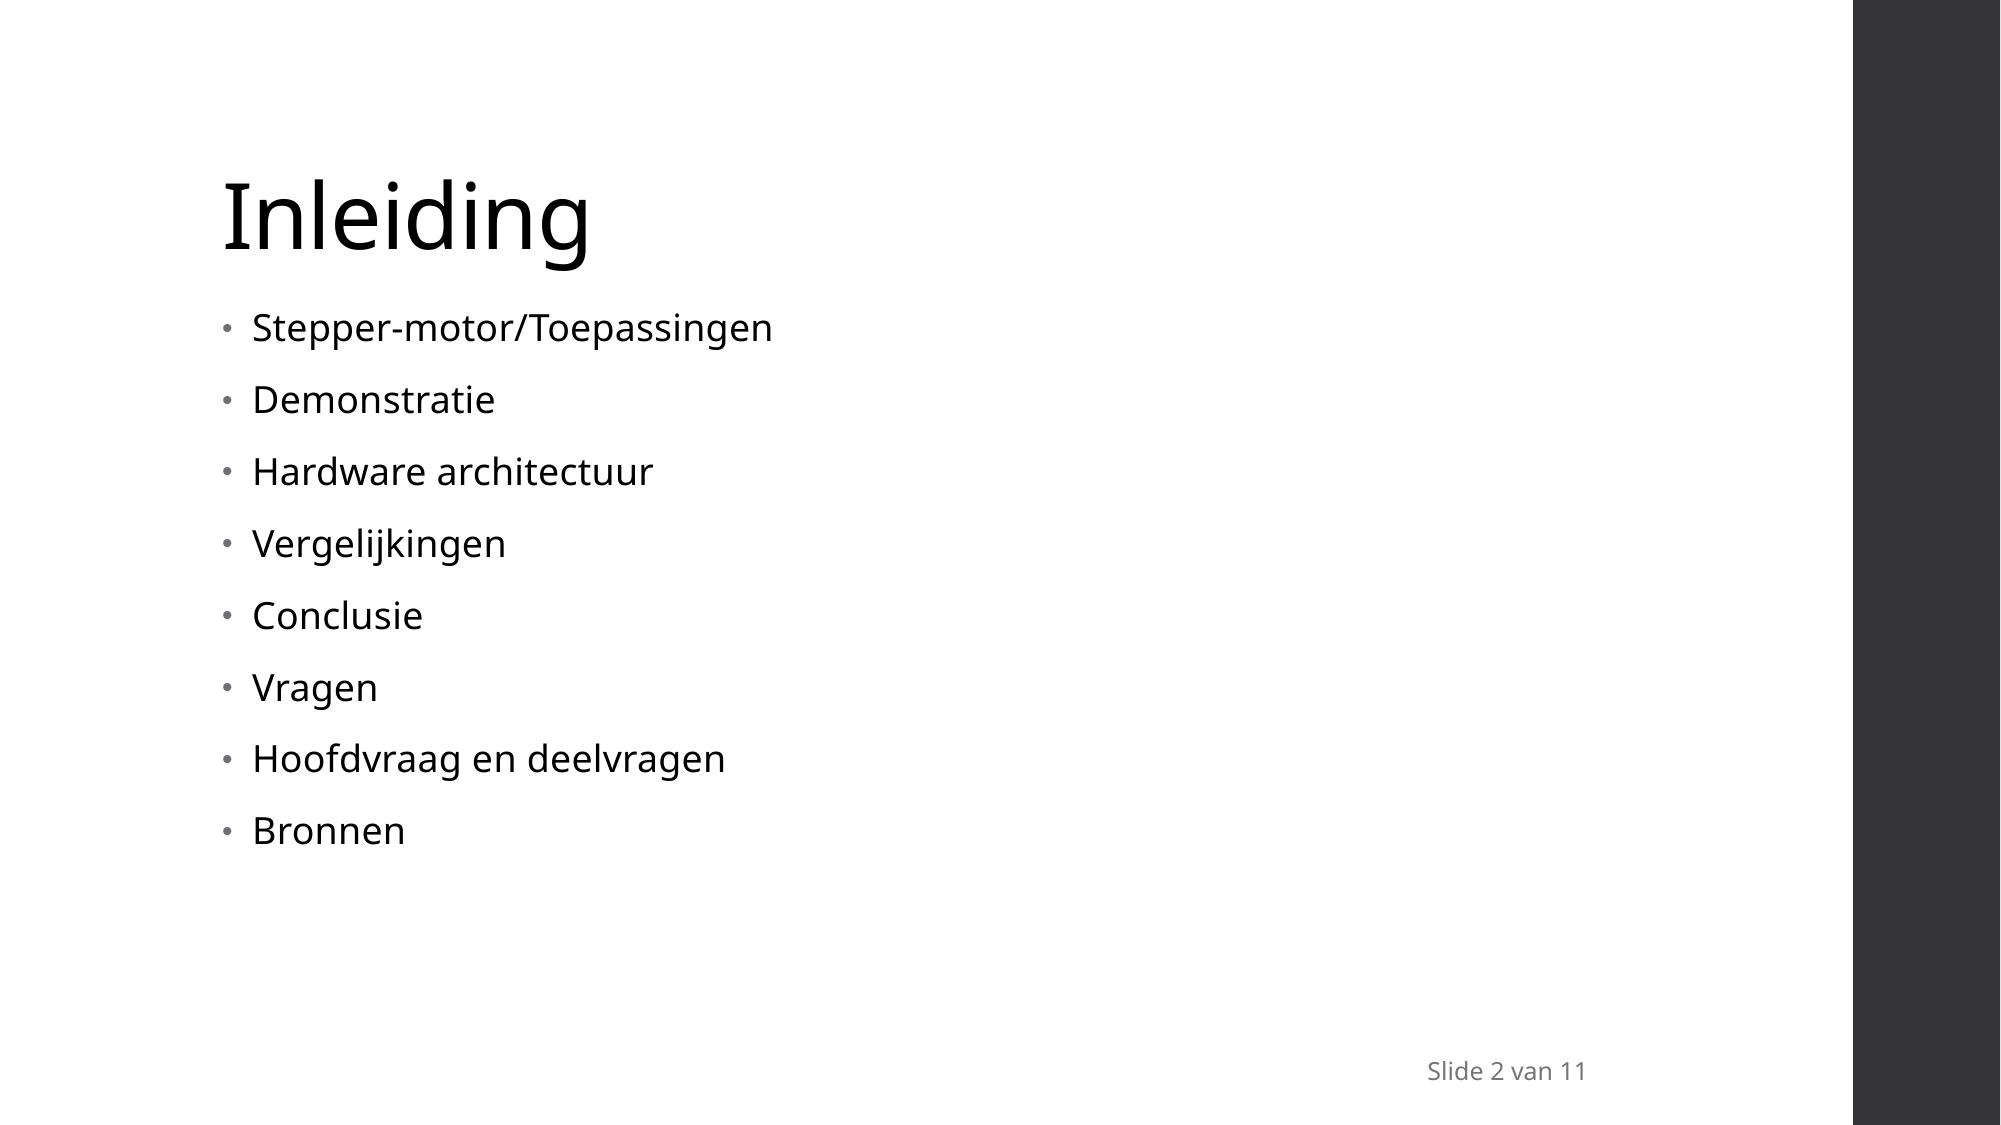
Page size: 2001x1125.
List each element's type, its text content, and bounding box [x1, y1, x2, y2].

text_box Slide van 11 [1412, 1042, 1863, 1103]
title Inleiding [206, 60, 1797, 278]
list Stepper-motor/Toepassingen Demonstratie Hardware architectuur Vergelijkingen Conclusie Vragen Hoofdvraag en deelvragen Bronnen [206, 299, 1617, 1014]
